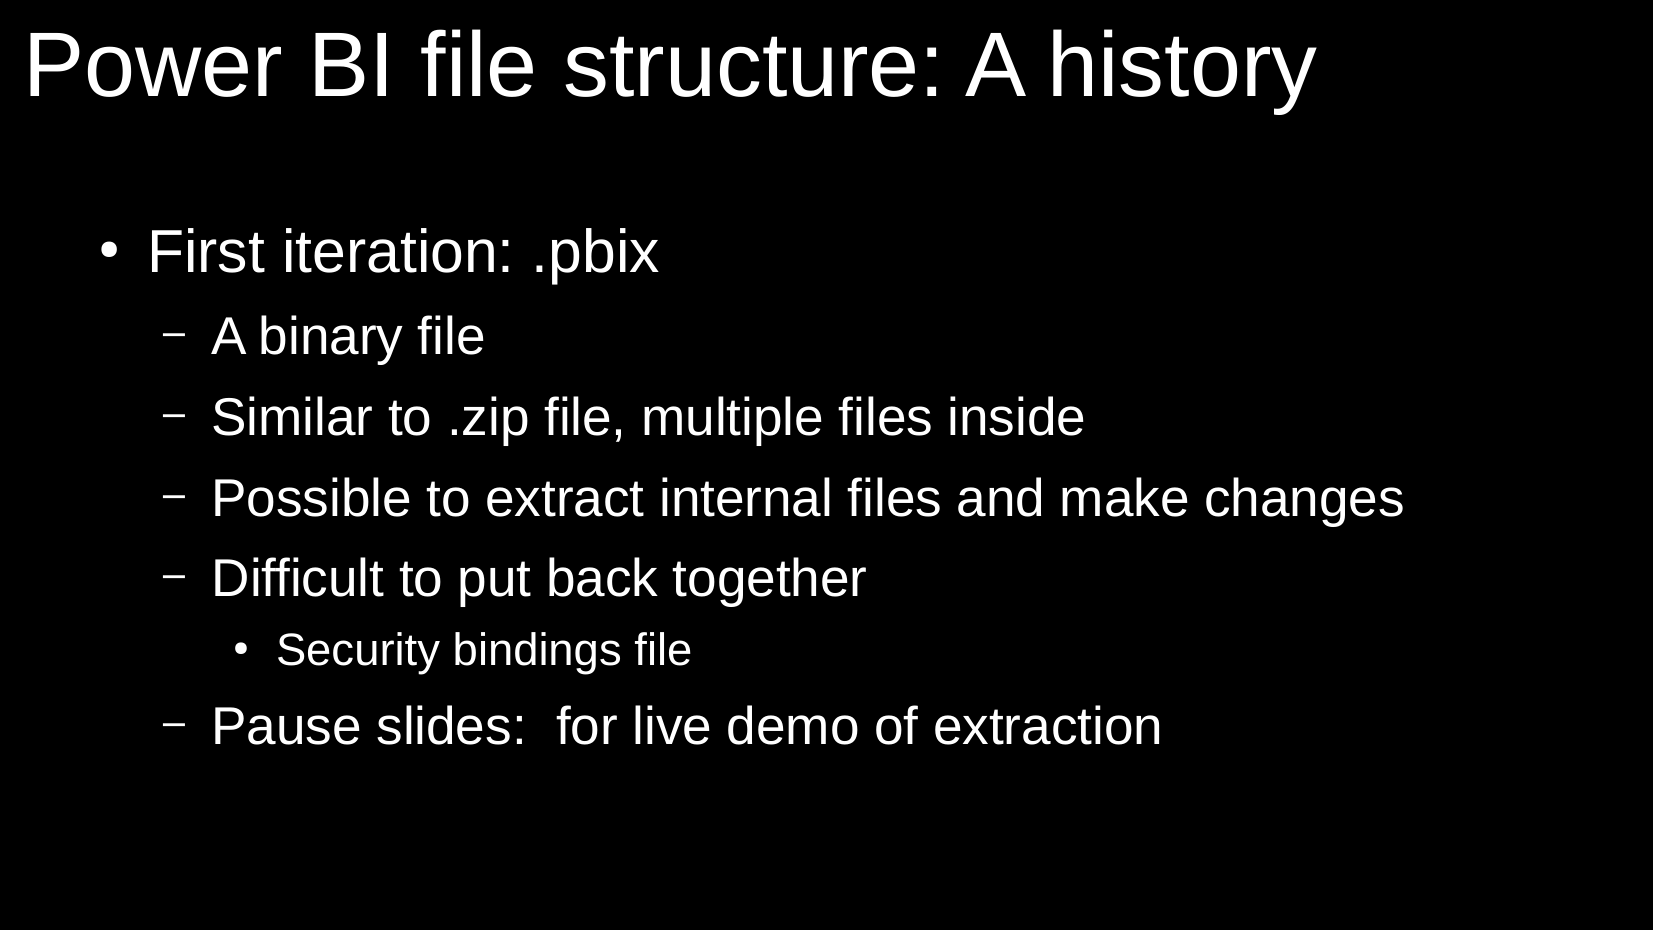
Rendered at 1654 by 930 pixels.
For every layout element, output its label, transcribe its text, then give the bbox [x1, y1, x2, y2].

title Power BI file structure: A history [23, 11, 1588, 119]
list First iteration: .pbix A binary file Similar to .zip file, multiple files inside Possible to extract internal files and make changes Difficult to put back together Security bindings file Pause slides: for live demo of extraction [82, 217, 1571, 757]
